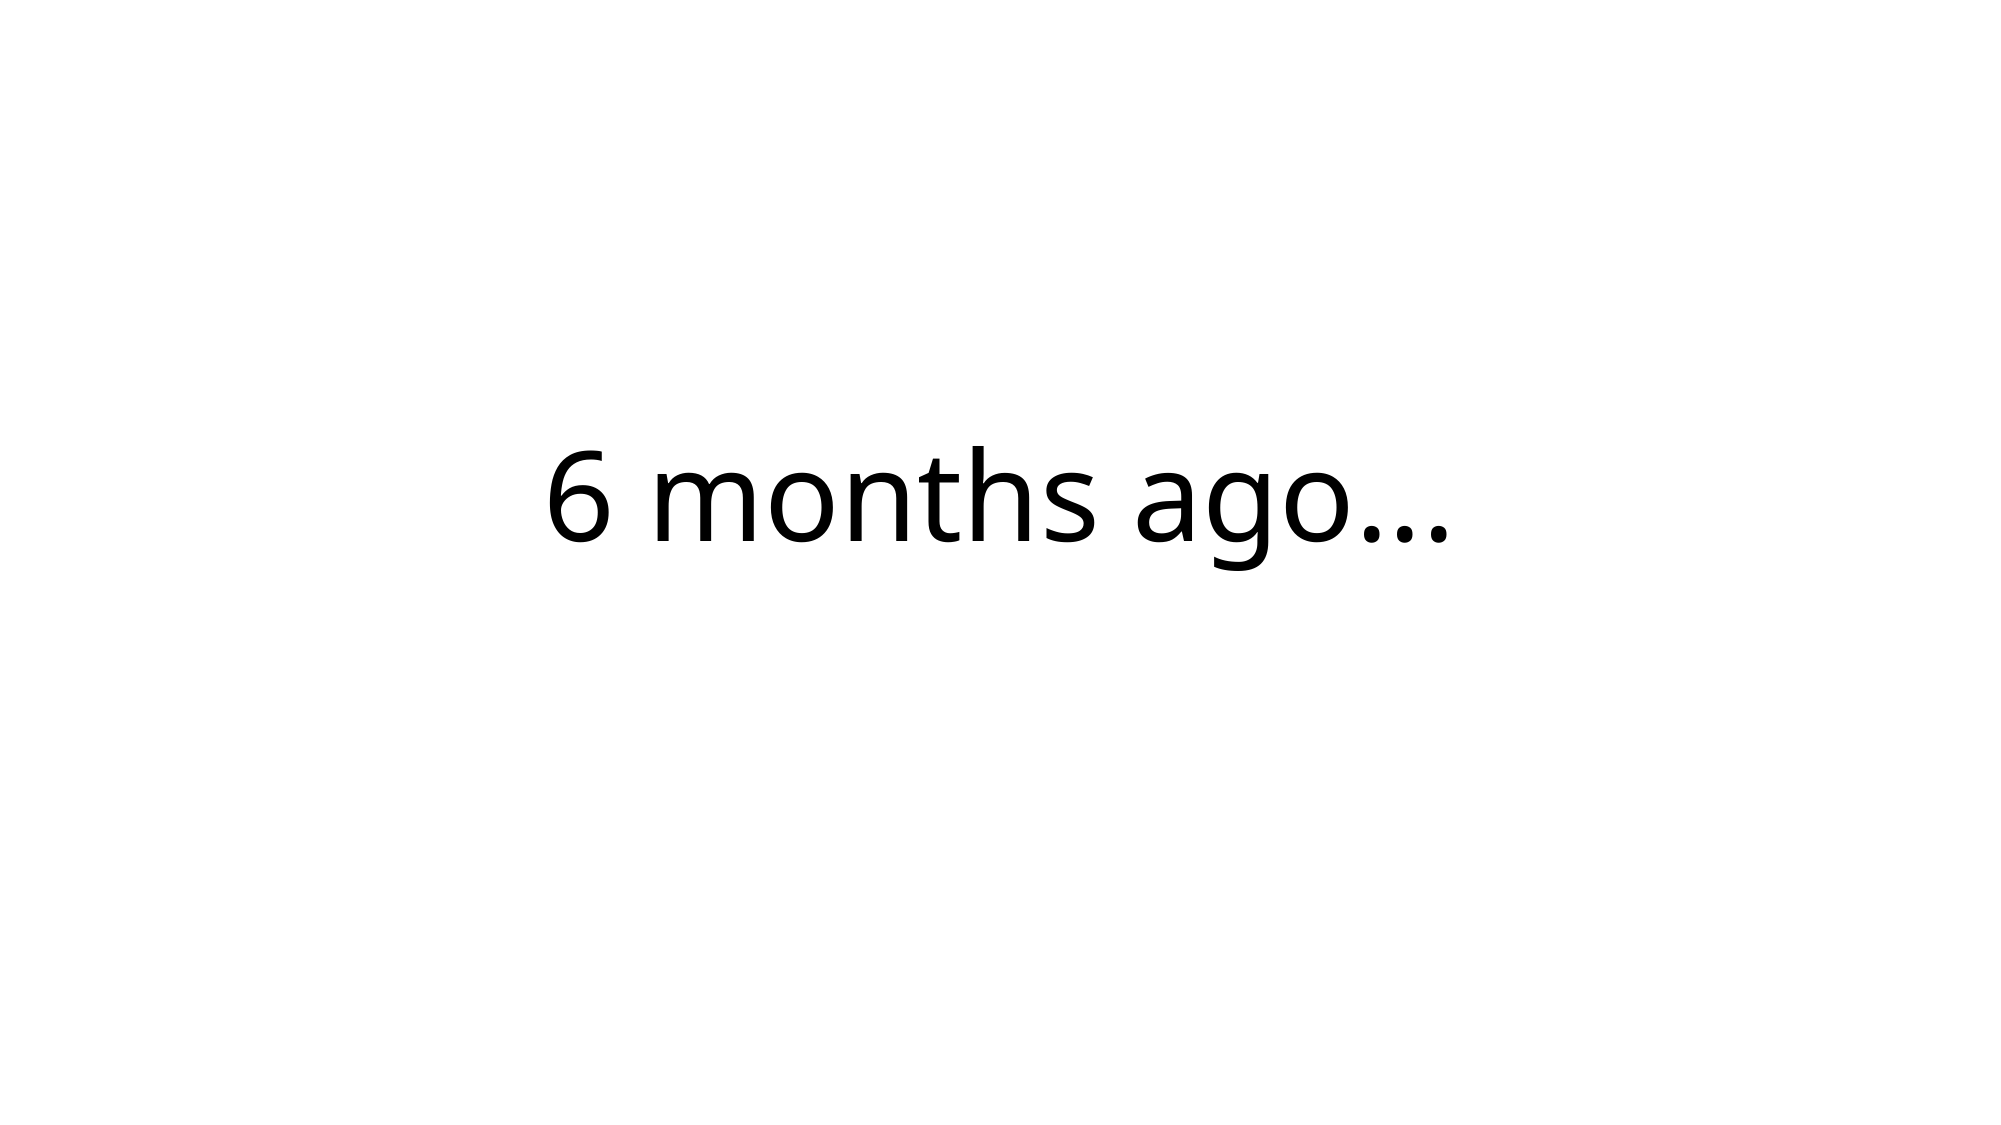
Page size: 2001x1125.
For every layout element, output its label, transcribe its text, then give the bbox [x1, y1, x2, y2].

title 6 months ago... [249, 184, 1750, 576]
